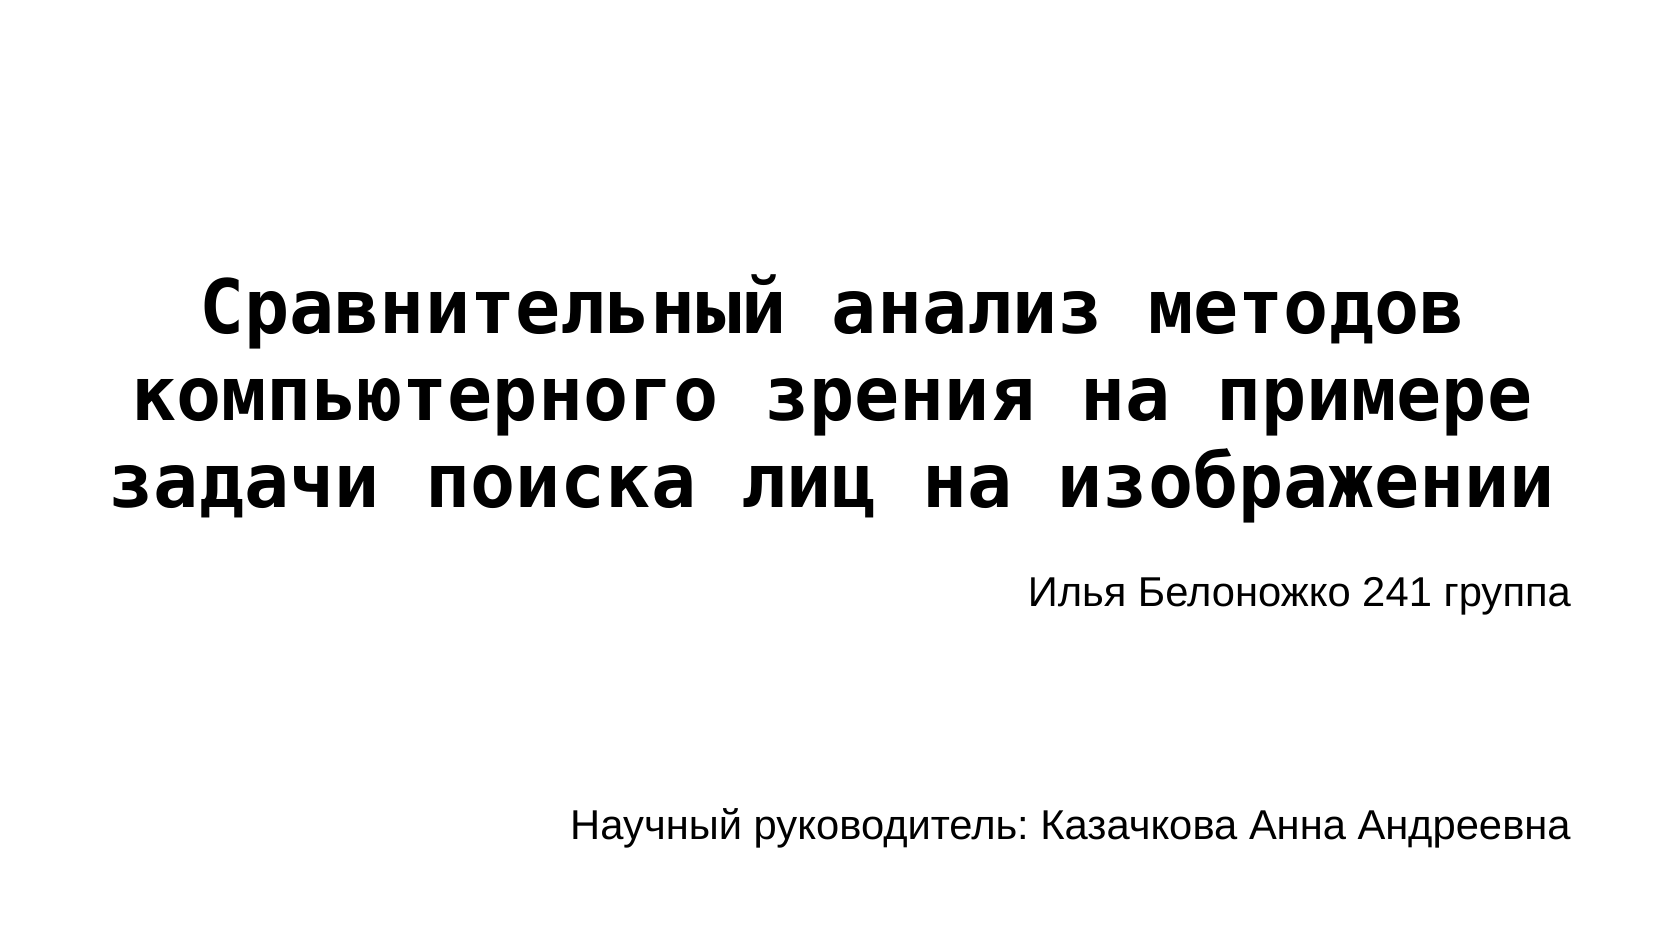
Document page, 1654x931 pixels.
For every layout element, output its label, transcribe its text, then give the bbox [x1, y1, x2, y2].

title Сравнительный анализ методов компьютерного зрения на примере задачи поиска лиц на изображении [88, 263, 1577, 526]
subtitle Илья Белоножко 241 группа Научный руководитель: Казачкова Анна Андреевна [82, 531, 1571, 886]
